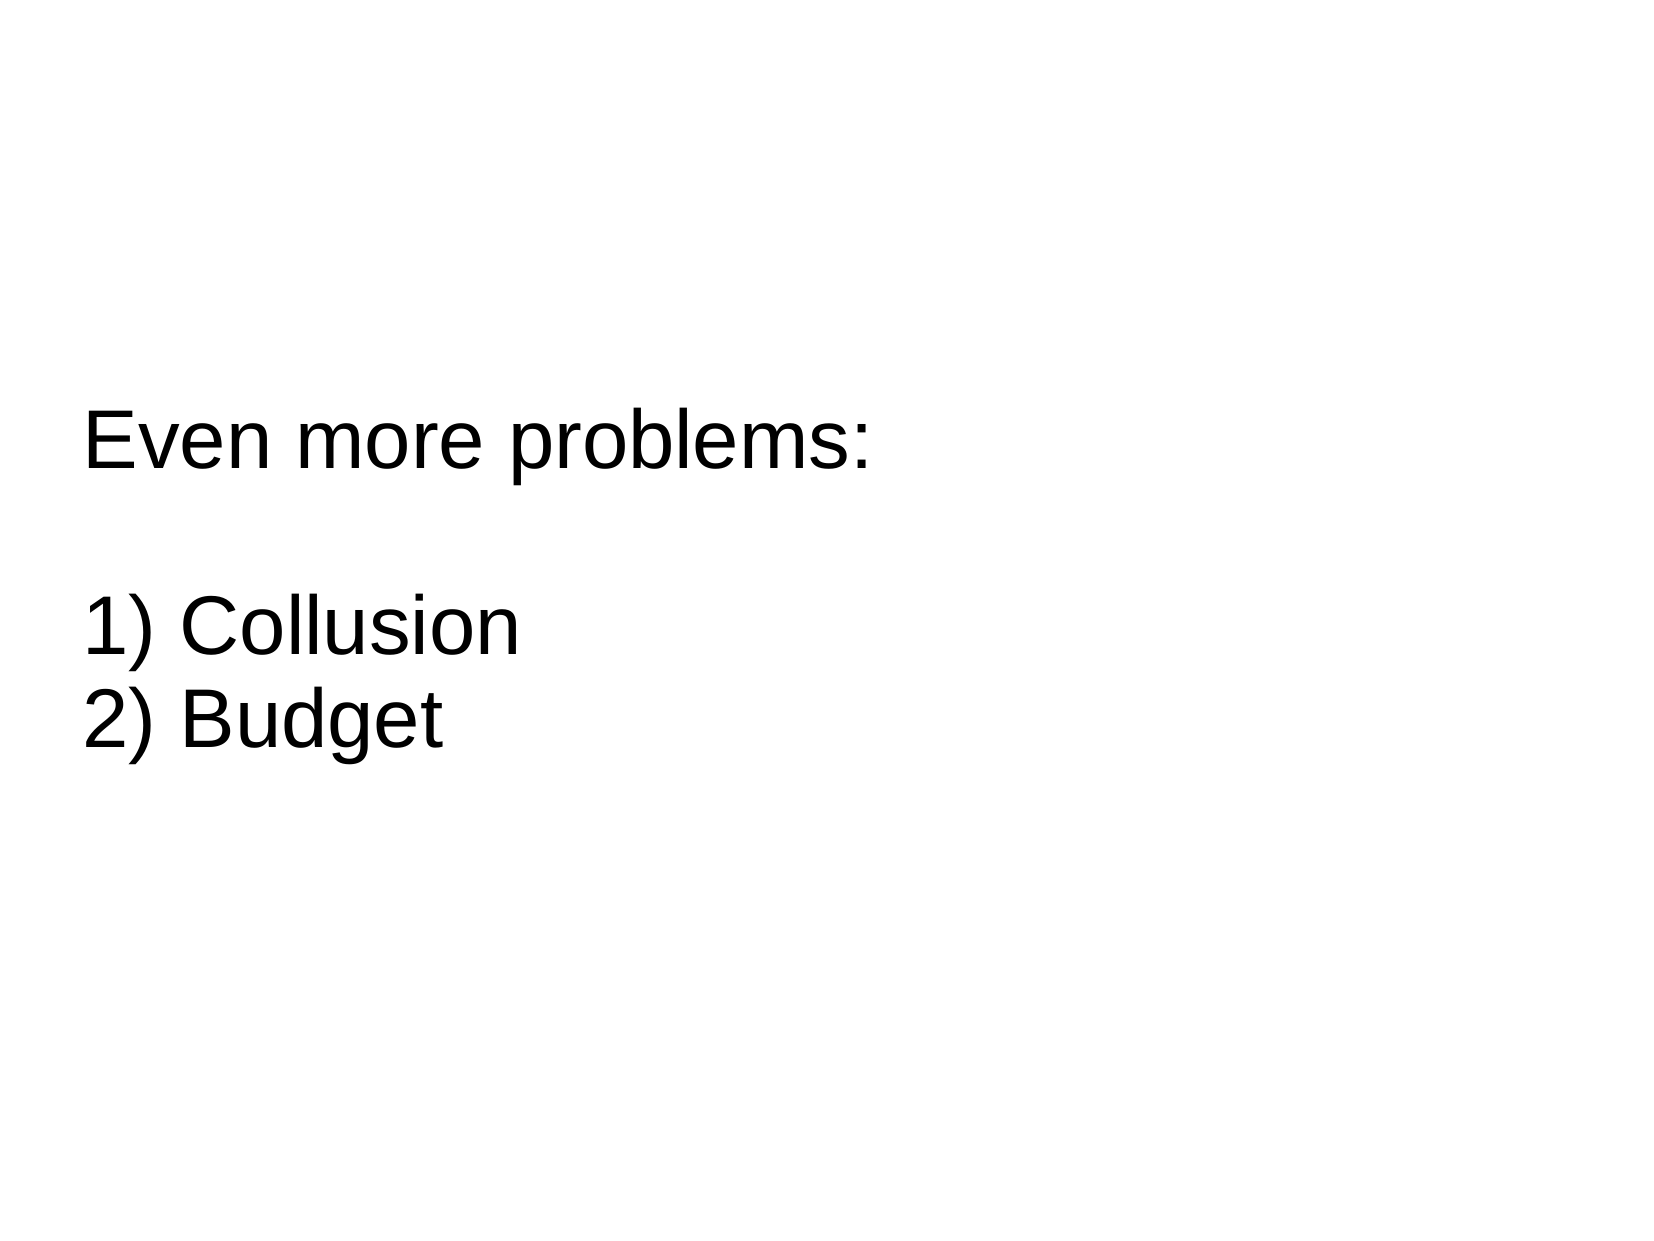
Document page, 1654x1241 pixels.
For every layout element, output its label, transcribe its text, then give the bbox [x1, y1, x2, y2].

subtitle Even more problems: Collusion Budget [82, 56, 1571, 1102]
